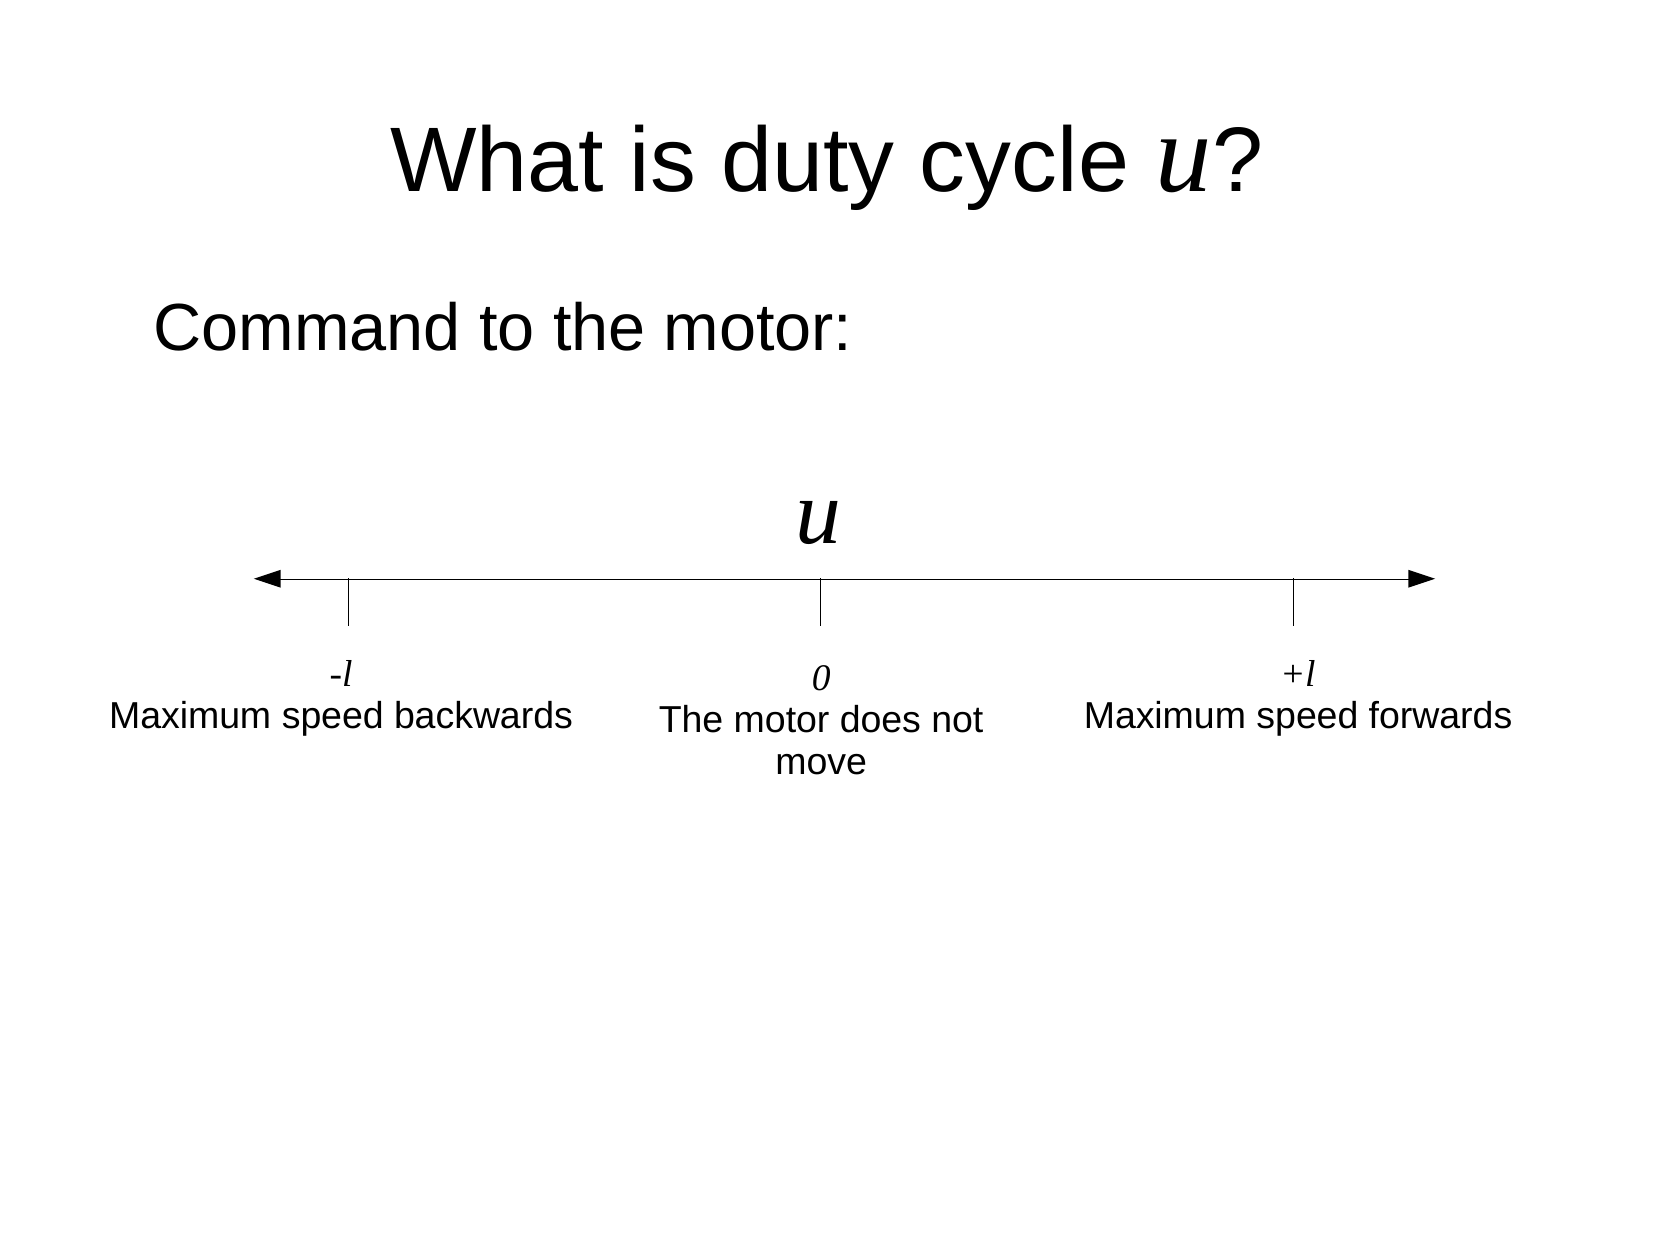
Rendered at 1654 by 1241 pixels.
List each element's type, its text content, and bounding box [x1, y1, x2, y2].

text_box 0 The motor does not move [643, 649, 1005, 959]
text_box +l Maximum speed forwards [1068, 645, 1528, 744]
text_box -l Maximum speed backwards [94, 645, 588, 744]
text_box u [780, 454, 857, 583]
list Command to the motor: [82, 290, 1571, 1010]
title What is duty cycle u? [82, 49, 1571, 257]
